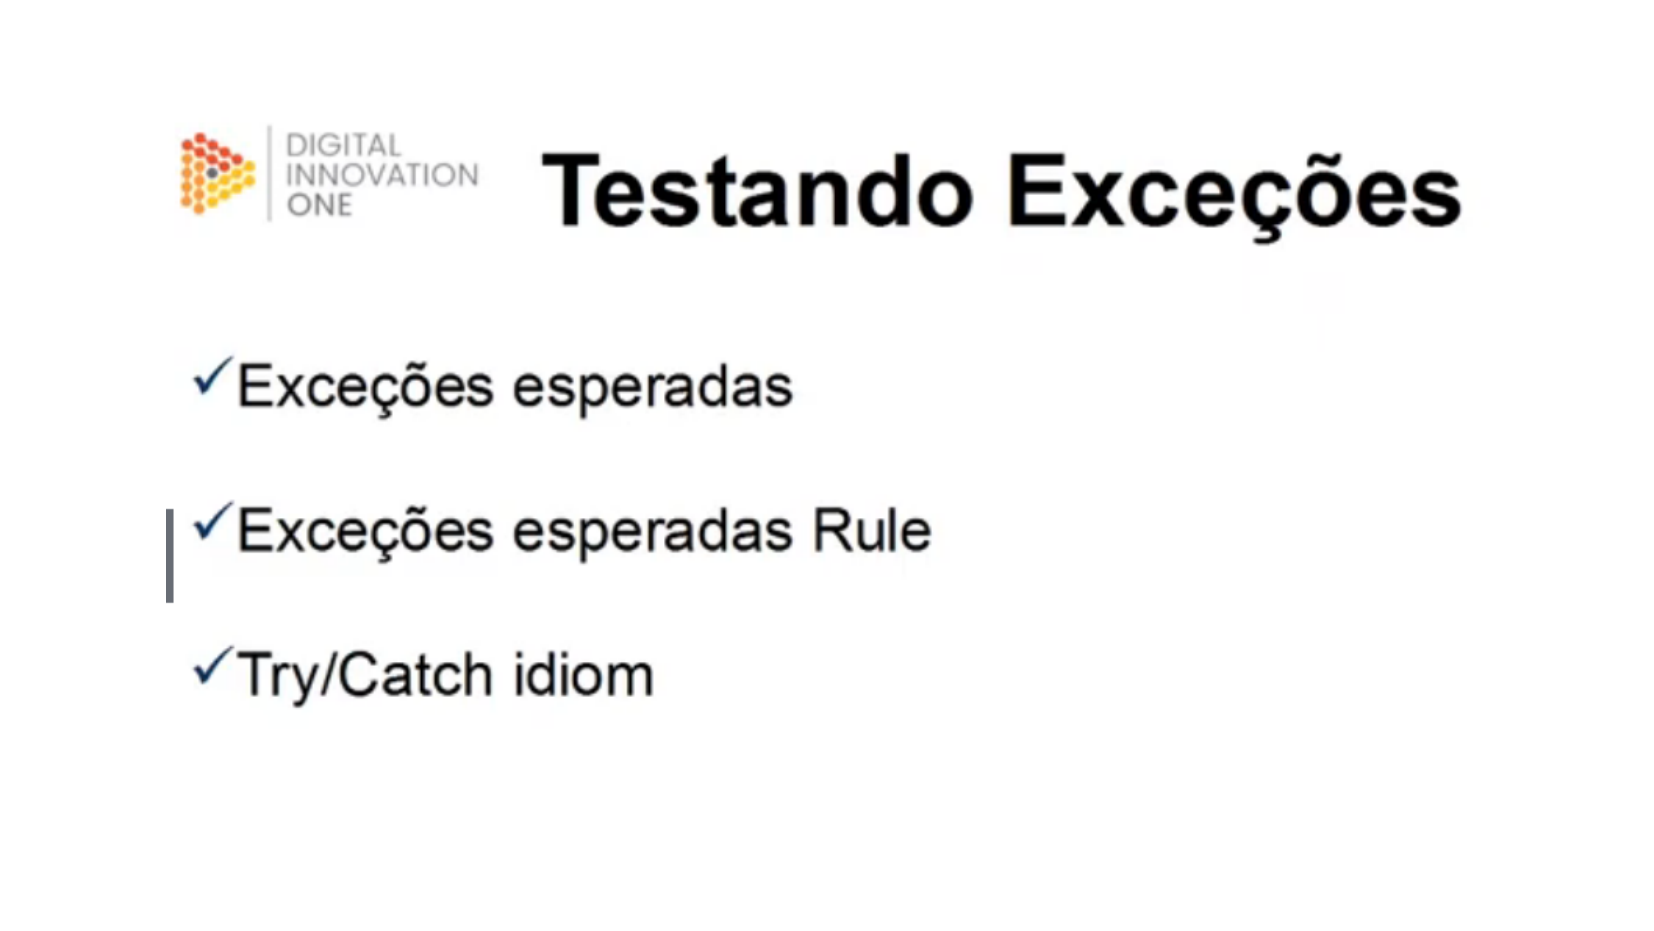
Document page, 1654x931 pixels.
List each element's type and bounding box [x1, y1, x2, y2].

picture [166, 76, 1490, 855]
